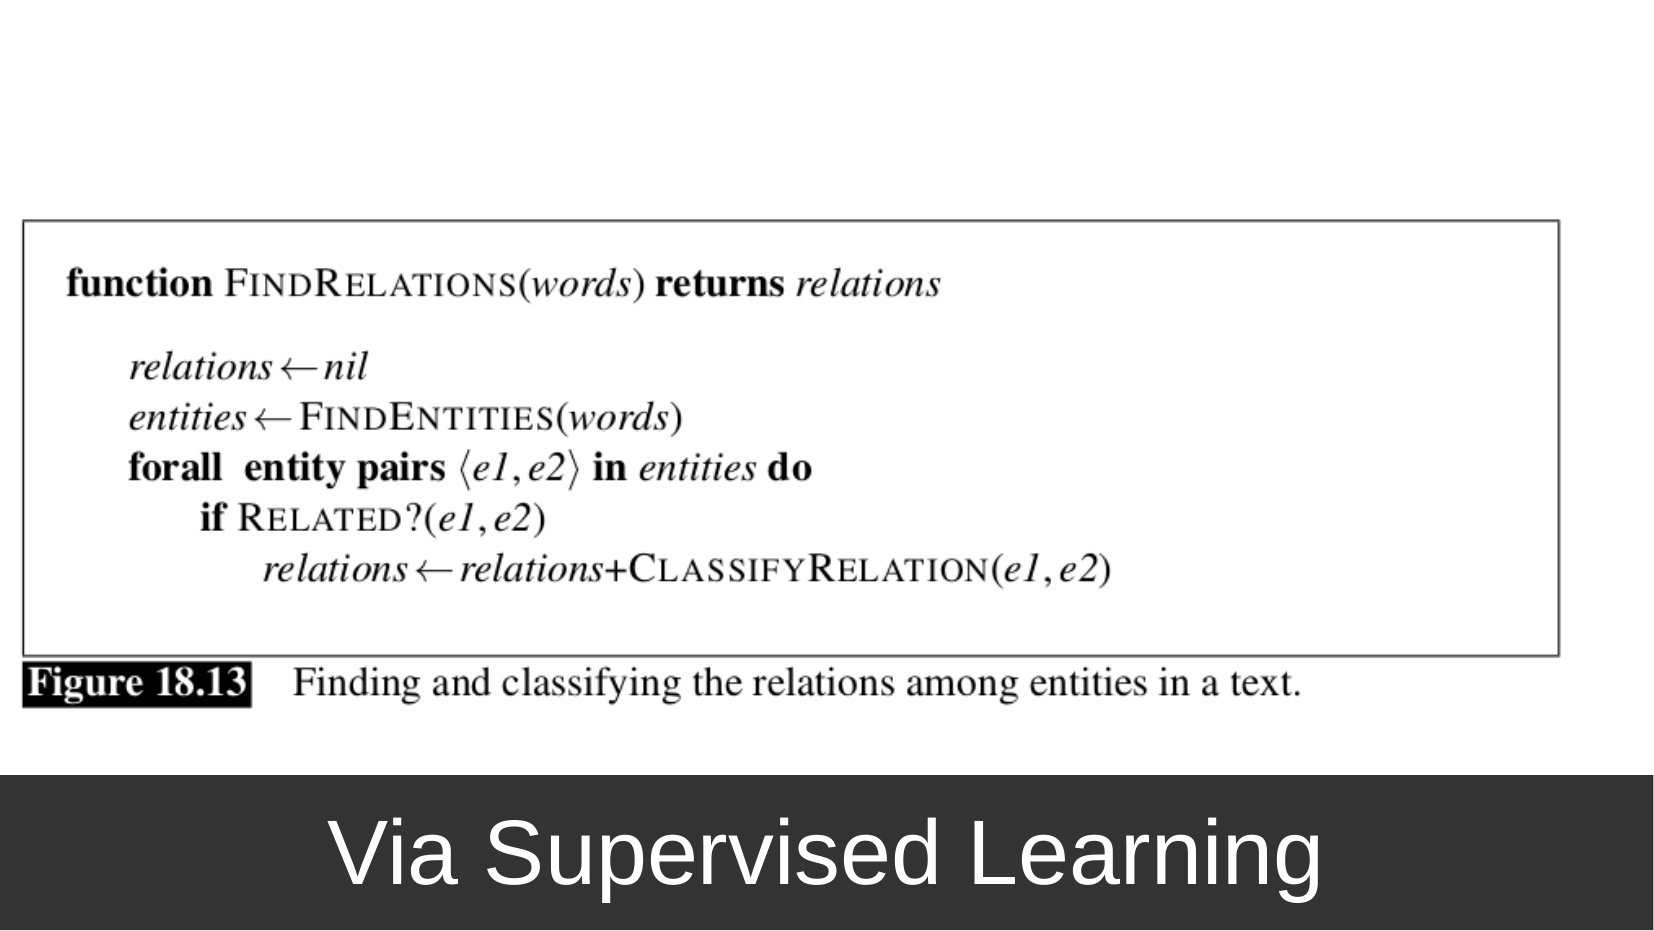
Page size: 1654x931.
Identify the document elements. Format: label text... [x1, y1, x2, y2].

picture [0, 179, 1654, 751]
title Via Supervised Learning [0, 775, 1654, 931]
